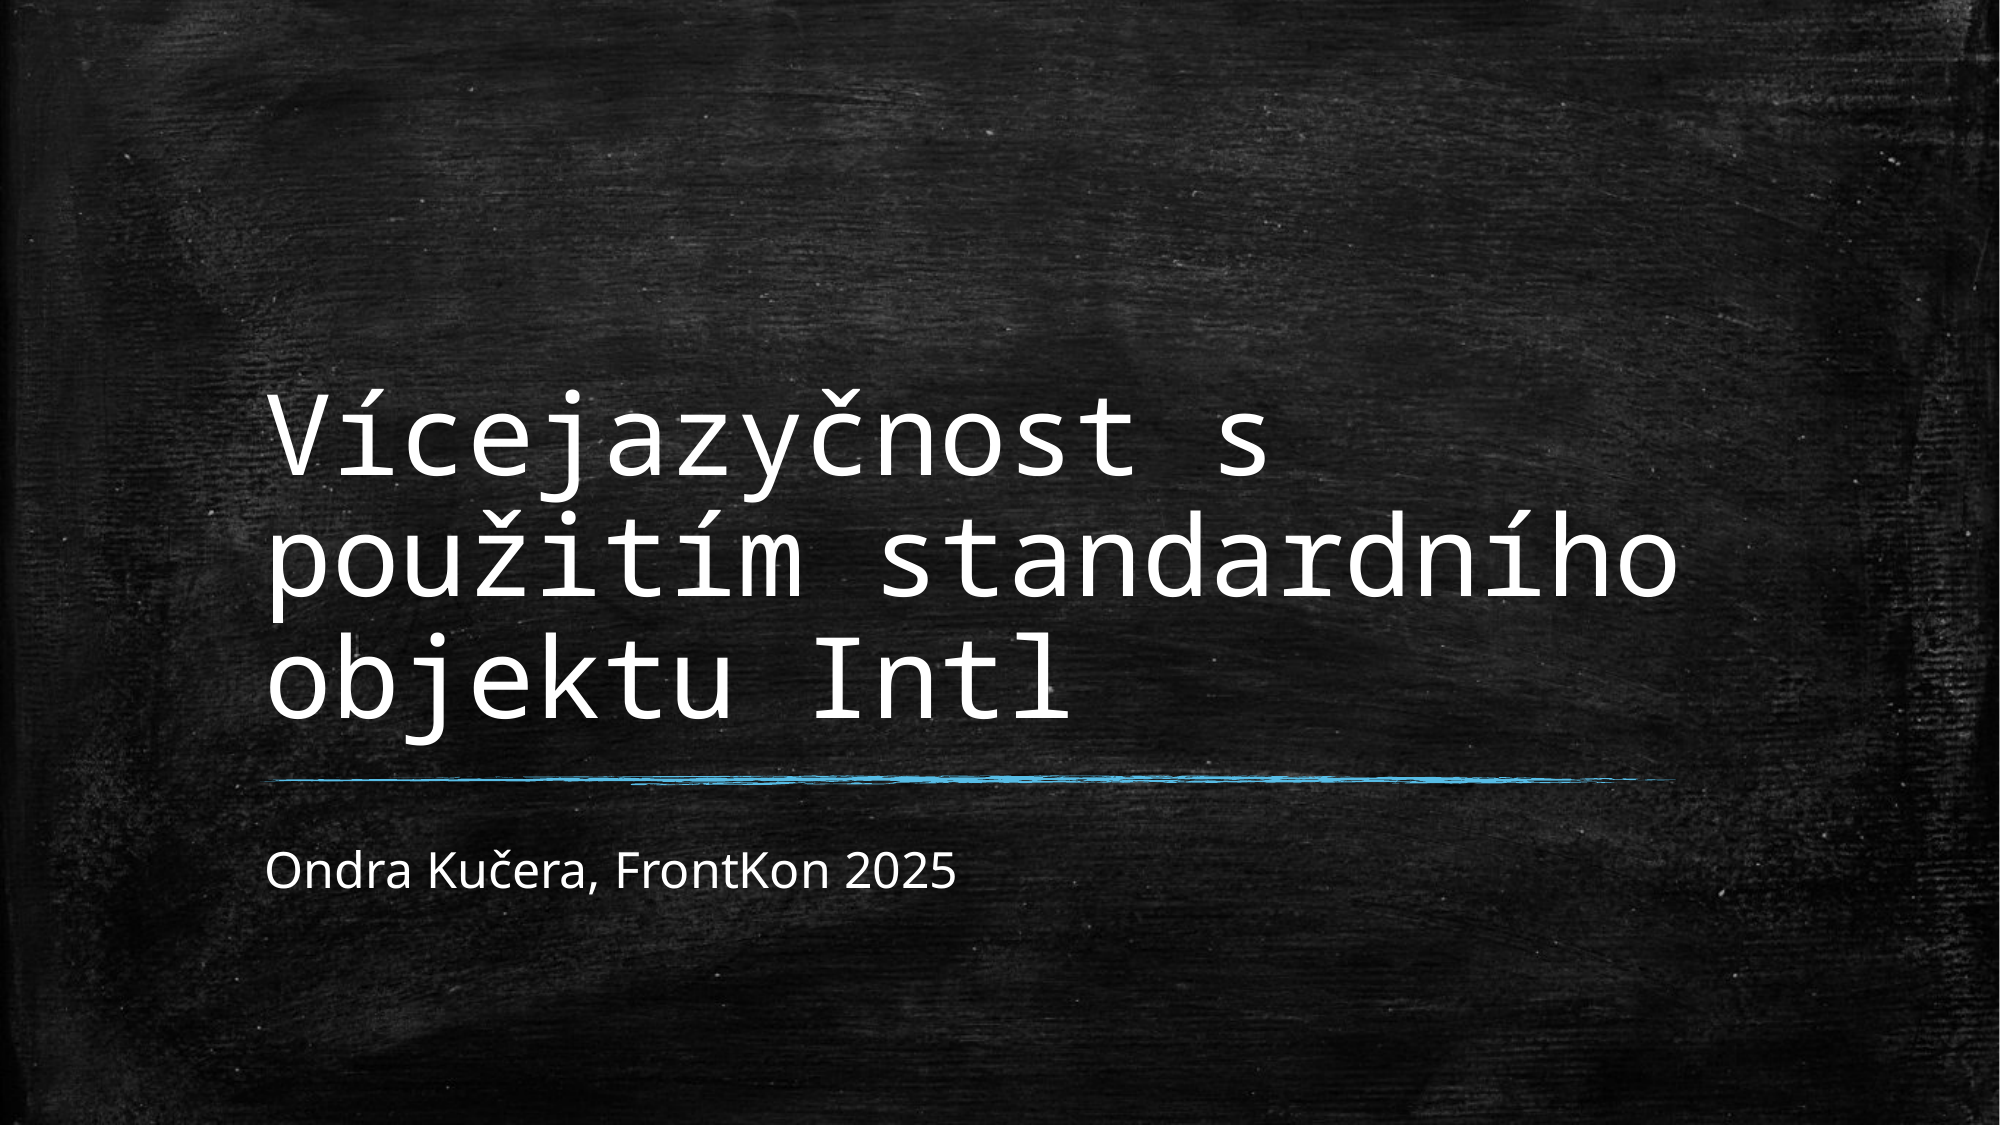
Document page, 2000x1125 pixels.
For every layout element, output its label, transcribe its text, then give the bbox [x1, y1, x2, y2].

title Vícejazyčnost s použitím standardního objektu Intl [249, 312, 1750, 750]
picture [0, 0, 2000, 1125]
subtitle Ondra Kučera, FrontKon 2025 [249, 837, 1750, 1013]
